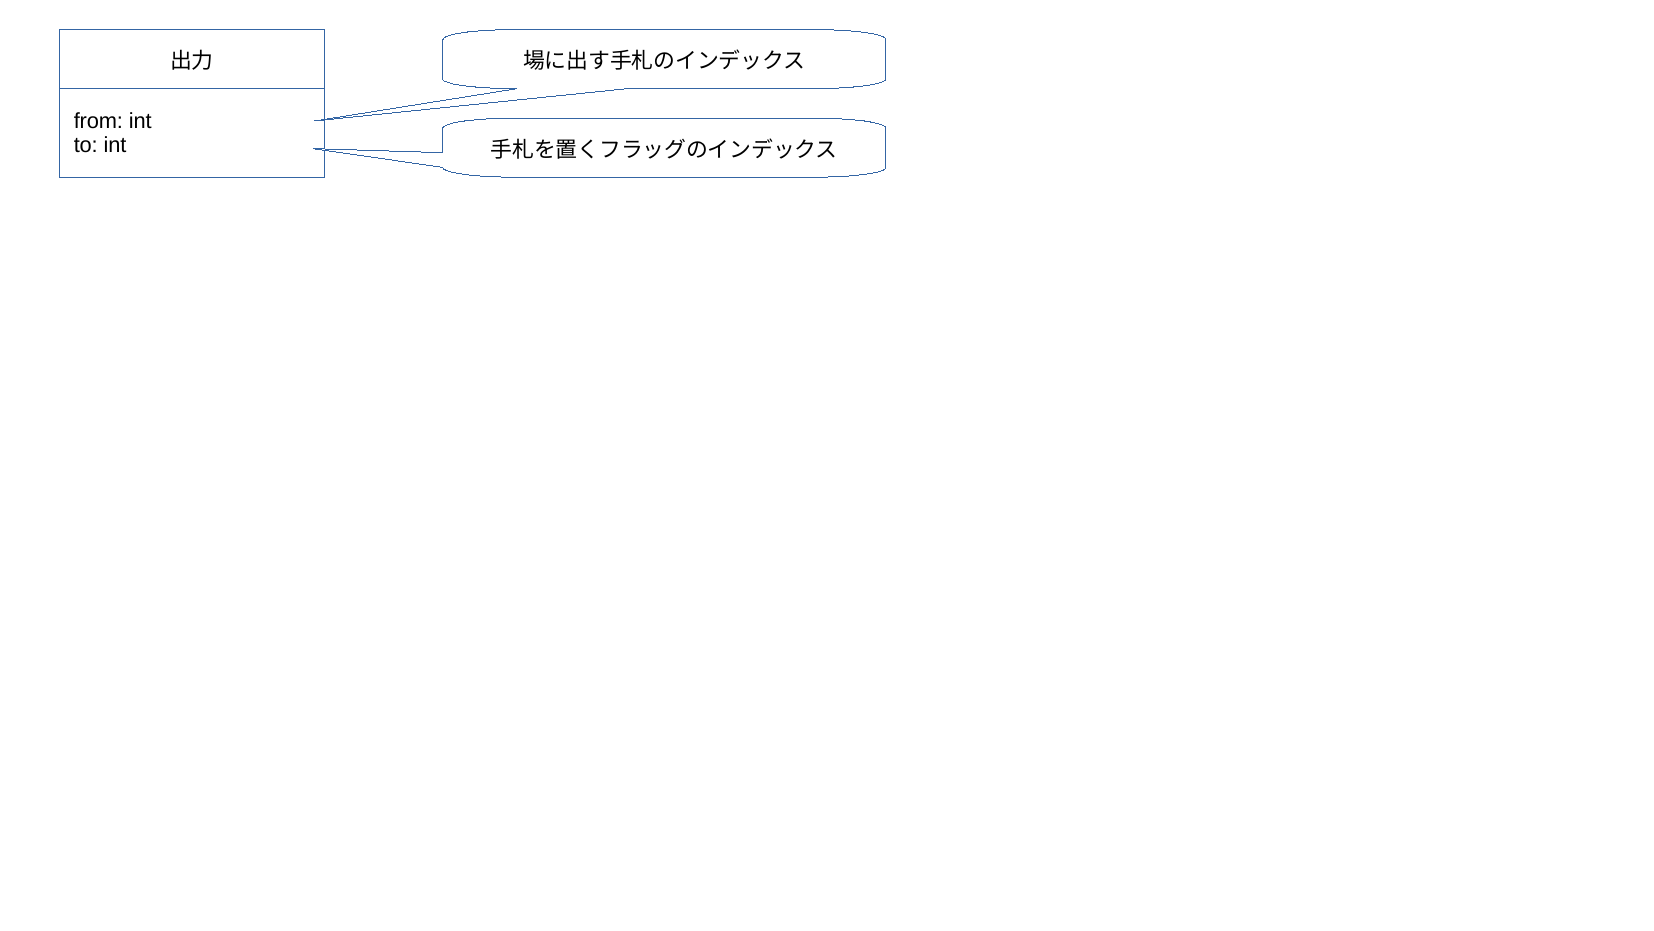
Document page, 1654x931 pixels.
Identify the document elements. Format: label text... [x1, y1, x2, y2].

text_box 手札を置くフラッグのインデックス [313, 118, 886, 178]
text_box 出力 [59, 29, 325, 88]
text_box from: int to: int [59, 88, 325, 178]
text_box 場に出す手札のインデックス [314, 29, 886, 121]
